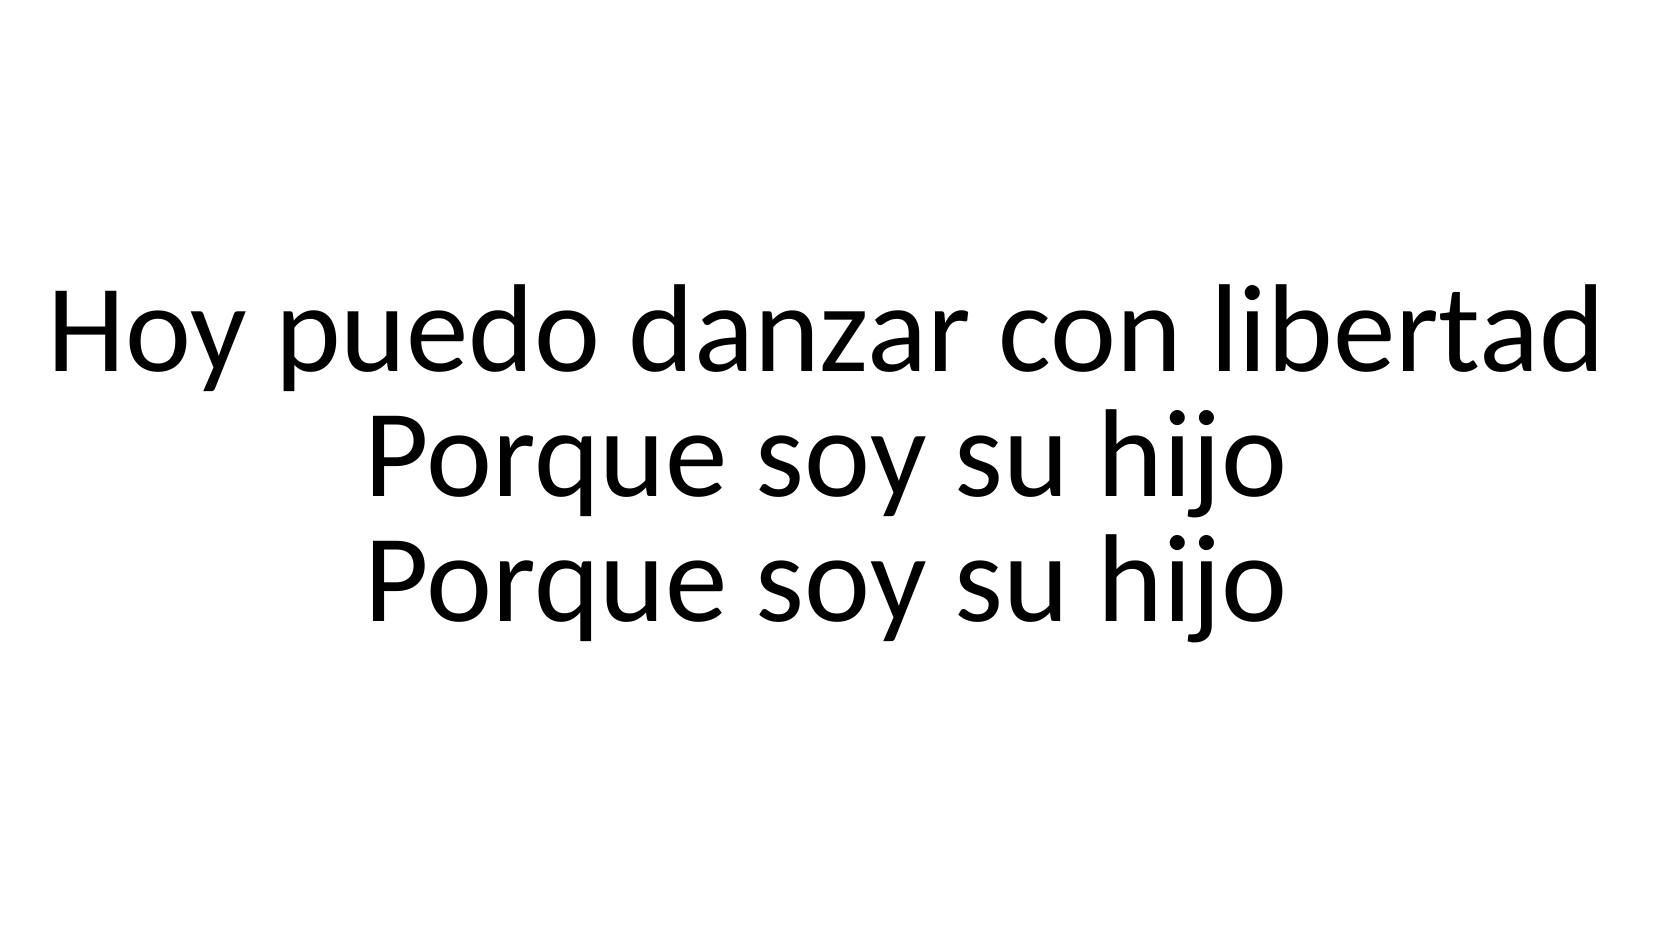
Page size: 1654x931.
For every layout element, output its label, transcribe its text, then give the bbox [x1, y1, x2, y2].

title Hoy puedo danzar con libertad Porque soy su hijo Porque soy su hijo [0, 1, 1654, 931]
